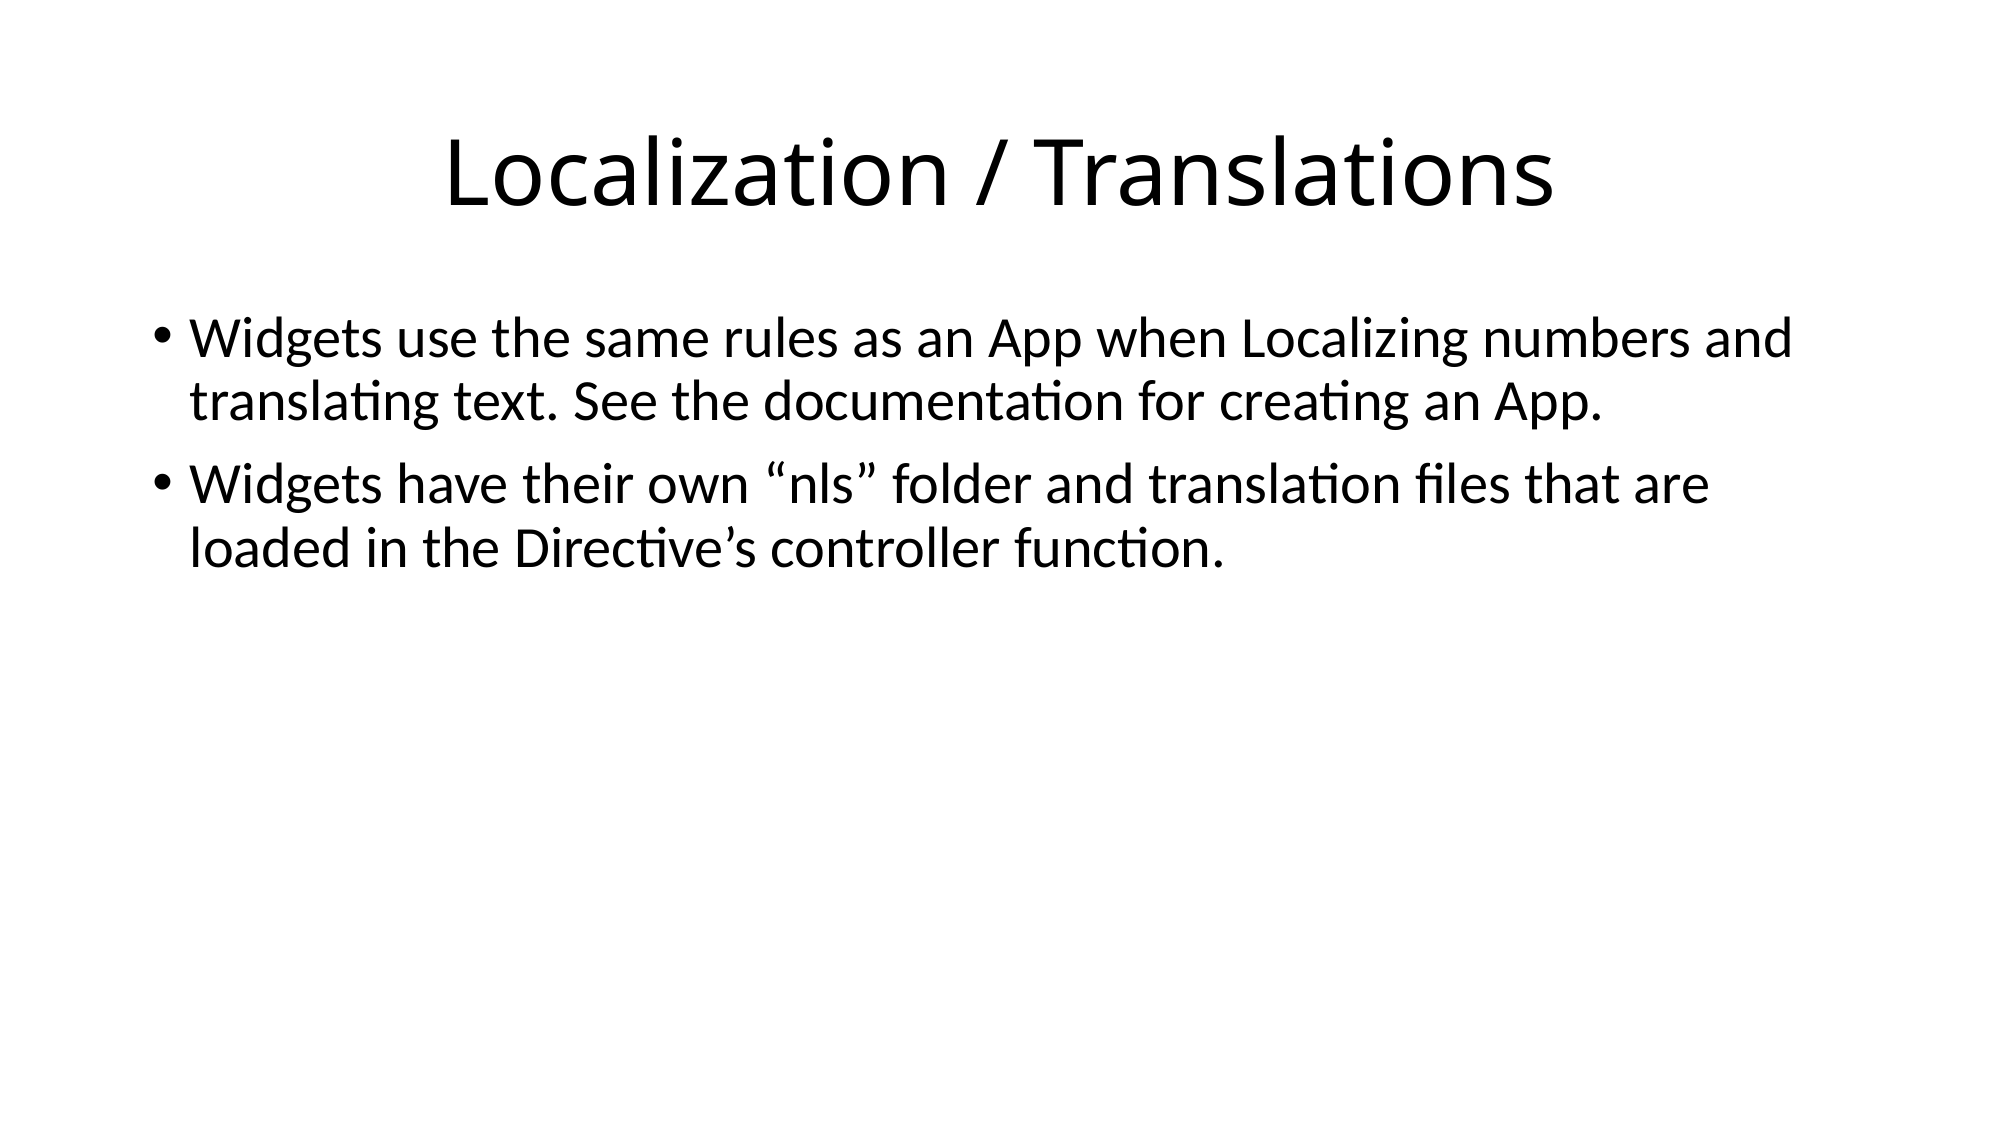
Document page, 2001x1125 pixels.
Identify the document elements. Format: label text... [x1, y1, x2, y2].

title Localization / Translations [137, 59, 1863, 278]
list Widgets use the same rules as an App when Localizing numbers and translating text. See the documentation for creating an App. Widgets have their own “nls” folder and translation files that are loaded in the Directive’s controller function. [137, 299, 1863, 1014]
